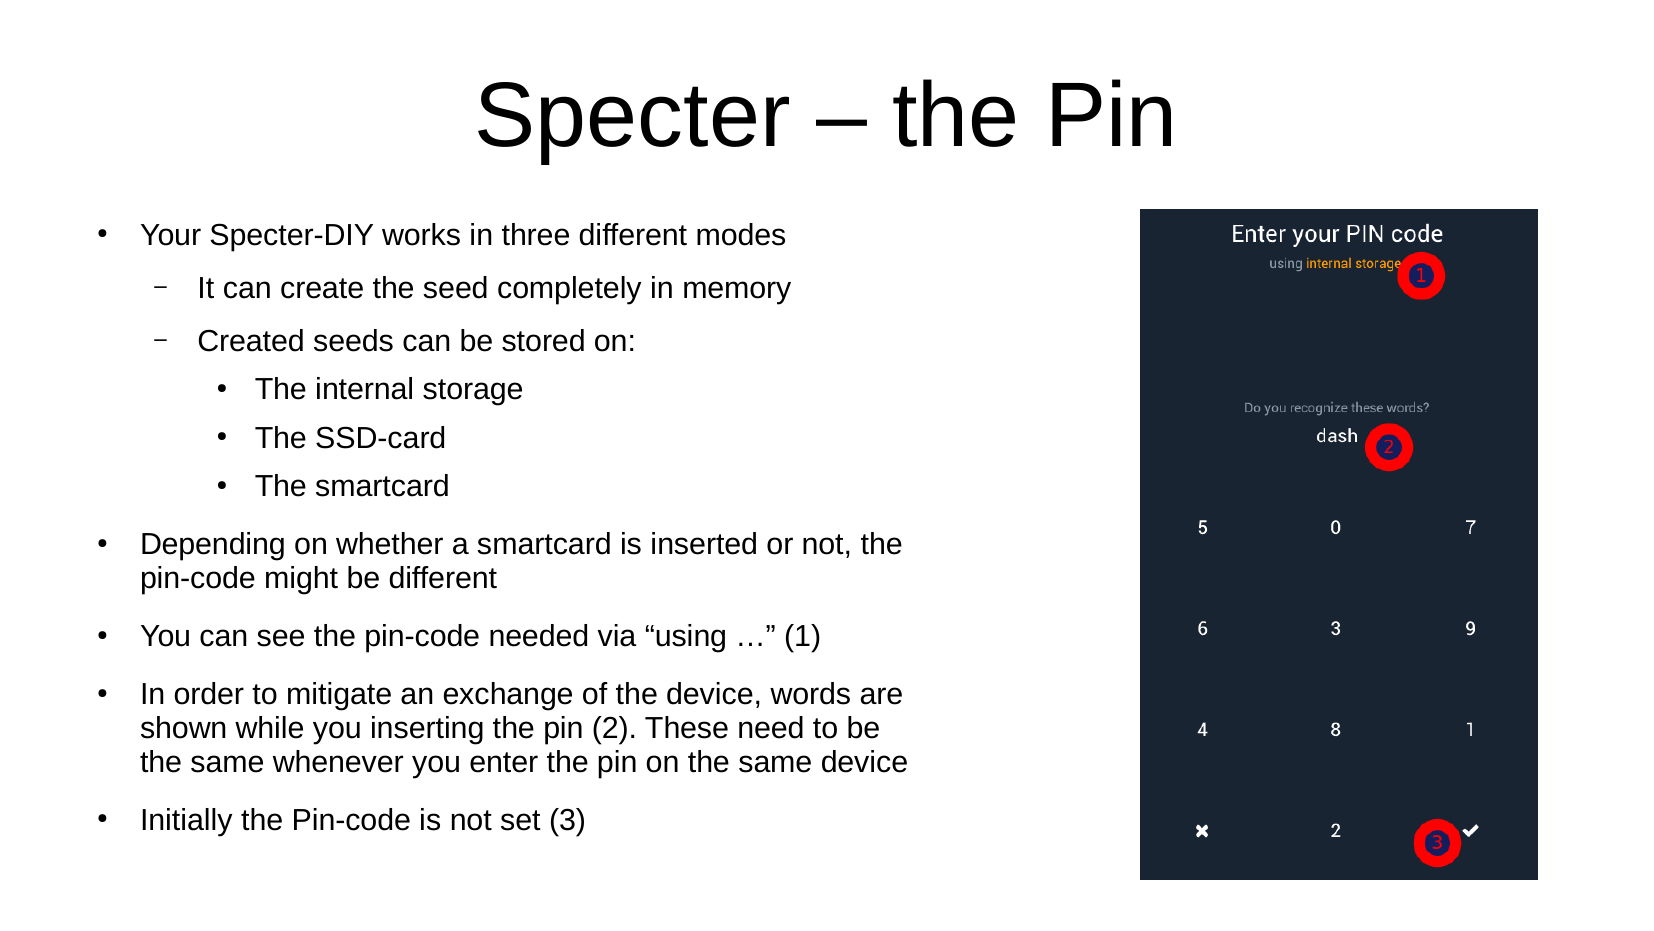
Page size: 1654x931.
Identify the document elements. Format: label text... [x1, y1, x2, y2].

picture [1140, 209, 1538, 880]
title Specter – the Pin [82, 37, 1571, 193]
list Your Specter-DIY works in three different modes It can create the seed completely in memory Created seeds can be stored on: The internal storage The SSD-card The smartcard Depending on whether a smartcard is inserted or not, the pin-code might be different You can see the pin-code needed via “using …” (1) In order to mitigate an exchange of the device, words are shown while you inserting the pin (2). These need to be the same whenever you enter the pin on the same device Initially the Pin-code is not set (3) [82, 217, 931, 841]
